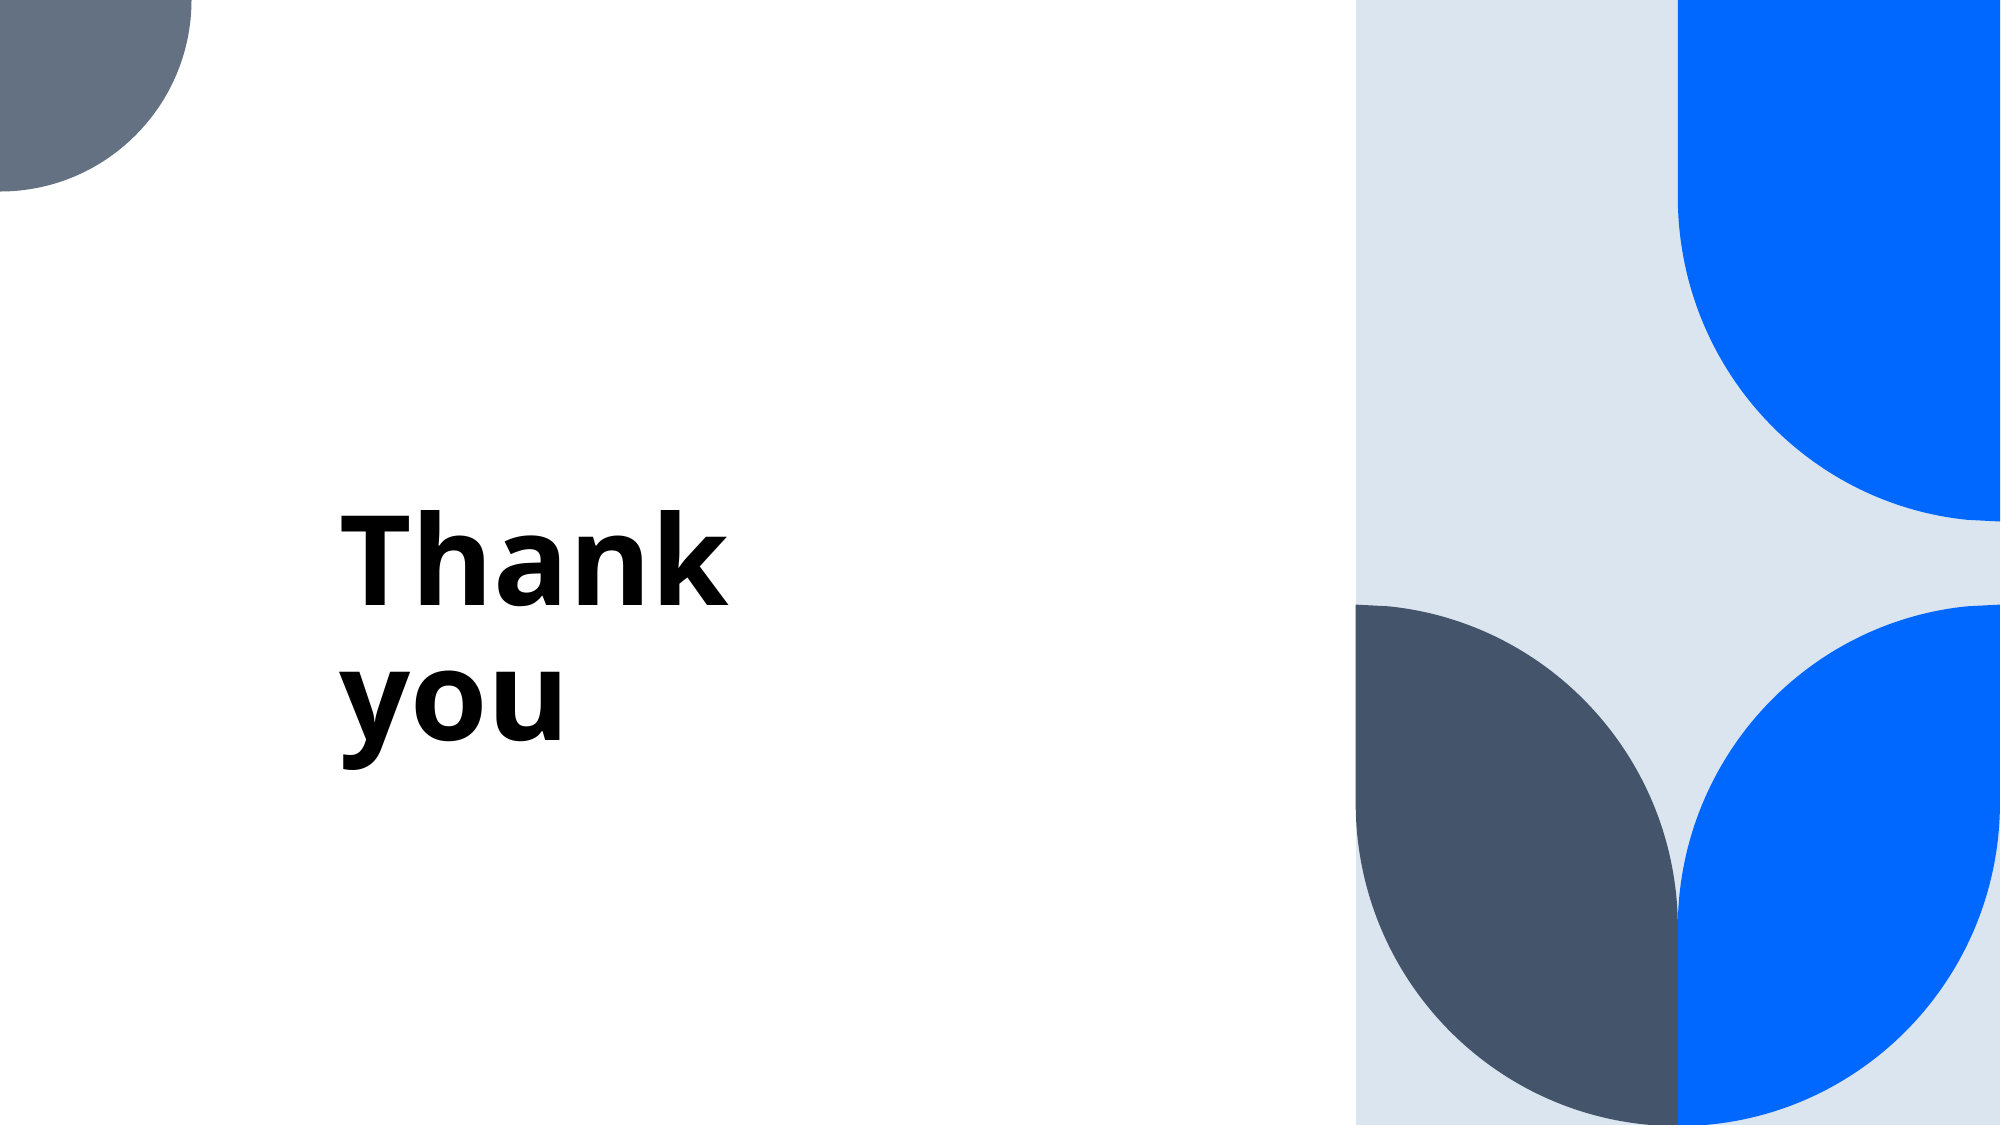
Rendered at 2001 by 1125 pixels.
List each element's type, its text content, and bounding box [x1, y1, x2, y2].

title Thank you [324, 489, 925, 636]
